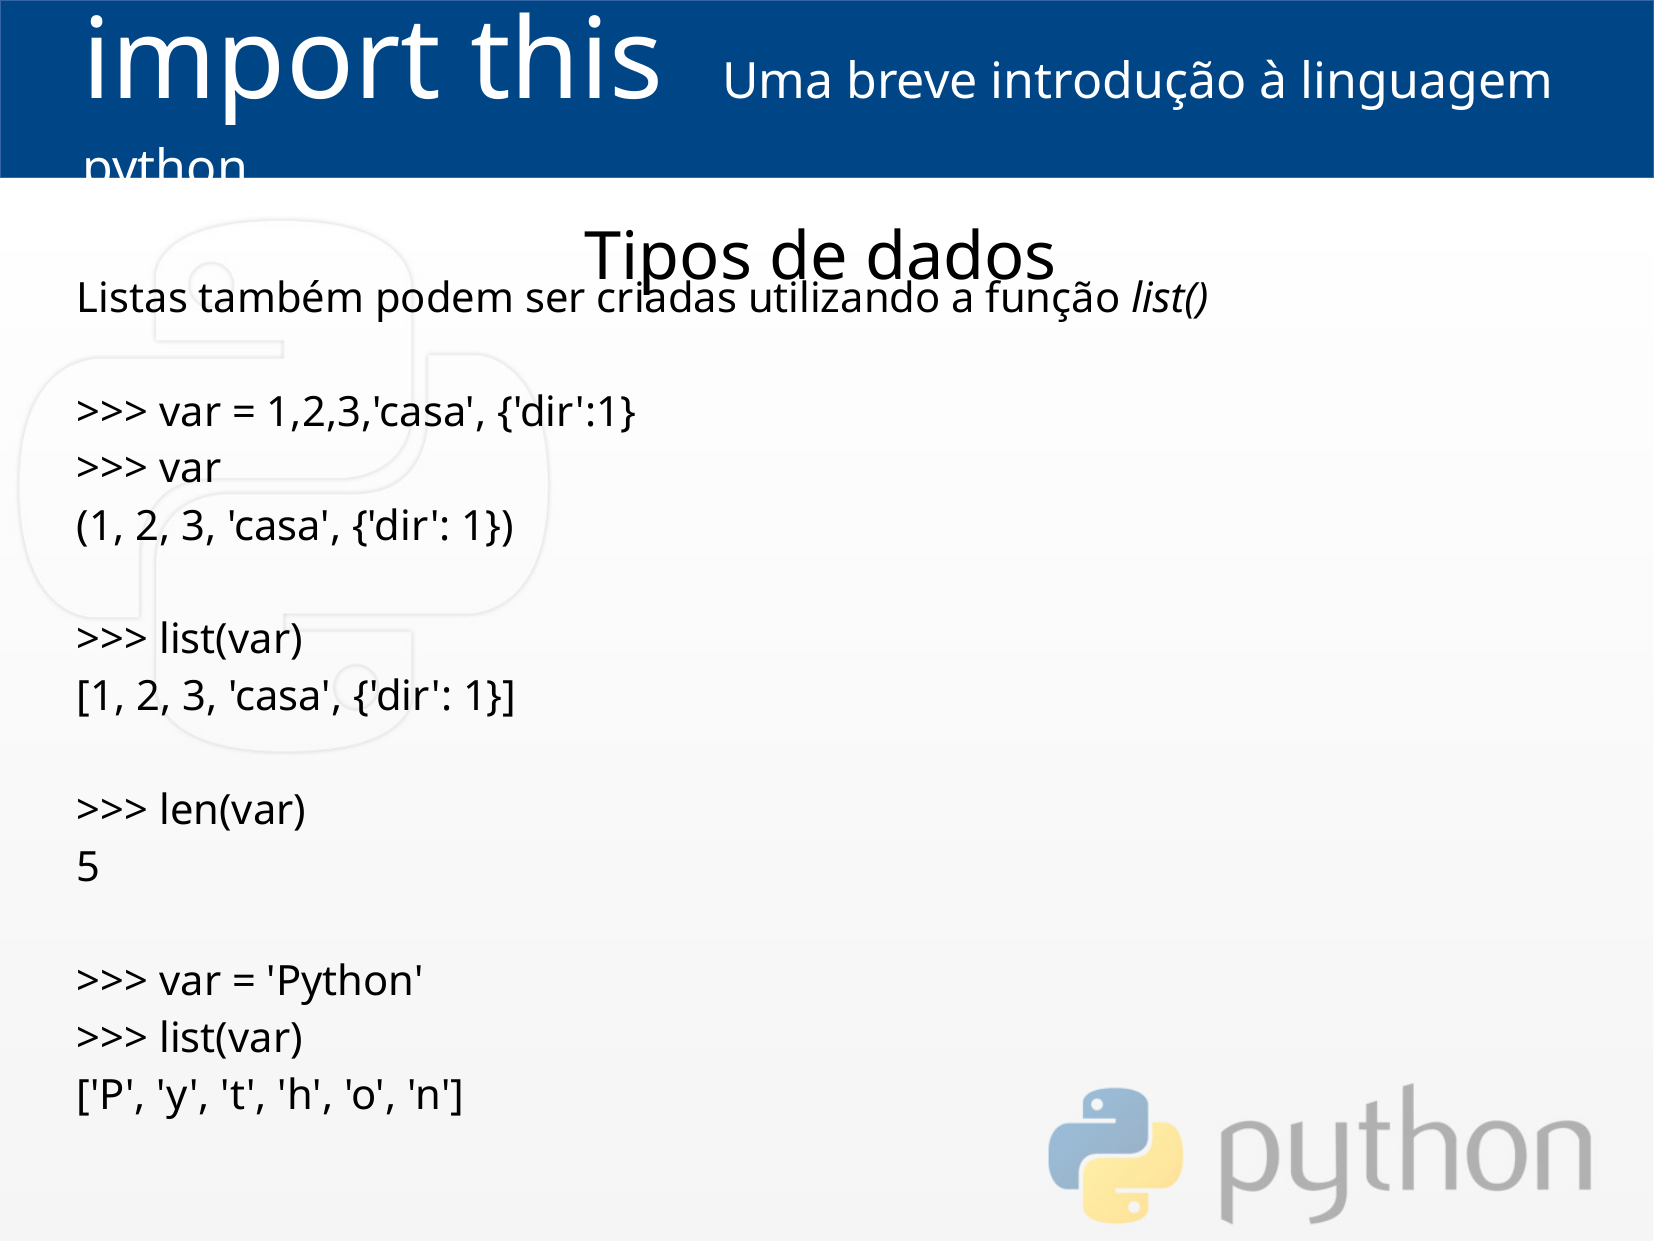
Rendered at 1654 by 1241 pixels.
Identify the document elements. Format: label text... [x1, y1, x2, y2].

text_box [0, 0, 1654, 178]
picture [1057, 296, 1189, 319]
subtitle Listas também podem ser criadas utilizando a função list() >>> var = 1,2,3,'casa', {'dir':1} >>> var (1, 2, 3, 'casa', {'dir': 1}) >>> list(var) [1, 2, 3, 'casa', {'dir': 1}] >>> len(var) 5 >>> var = 'Python' >>> list(var) ['P', 'y', 't', 'h', 'o', 'n'] [76, 319, 1565, 1128]
picture [1077, 301, 1087, 309]
picture [755, 296, 767, 309]
picture [650, 301, 660, 309]
picture [957, 301, 967, 309]
picture [846, 301, 856, 309]
picture [150, 301, 160, 309]
picture [382, 296, 395, 309]
picture [1007, 296, 1019, 309]
picture [921, 296, 934, 309]
picture [1101, 296, 1114, 309]
title import this Uma breve introdução à linguagem python [82, 1, 1571, 178]
picture [0, 200, 1654, 1241]
picture [283, 296, 296, 309]
picture [699, 301, 709, 309]
picture [406, 296, 419, 309]
picture [1189, 296, 1203, 319]
picture [219, 301, 229, 309]
text_box Tipos de dados [106, 200, 1536, 296]
picture [895, 296, 907, 309]
picture [382, 296, 1064, 319]
picture [432, 296, 444, 309]
picture [674, 296, 686, 309]
